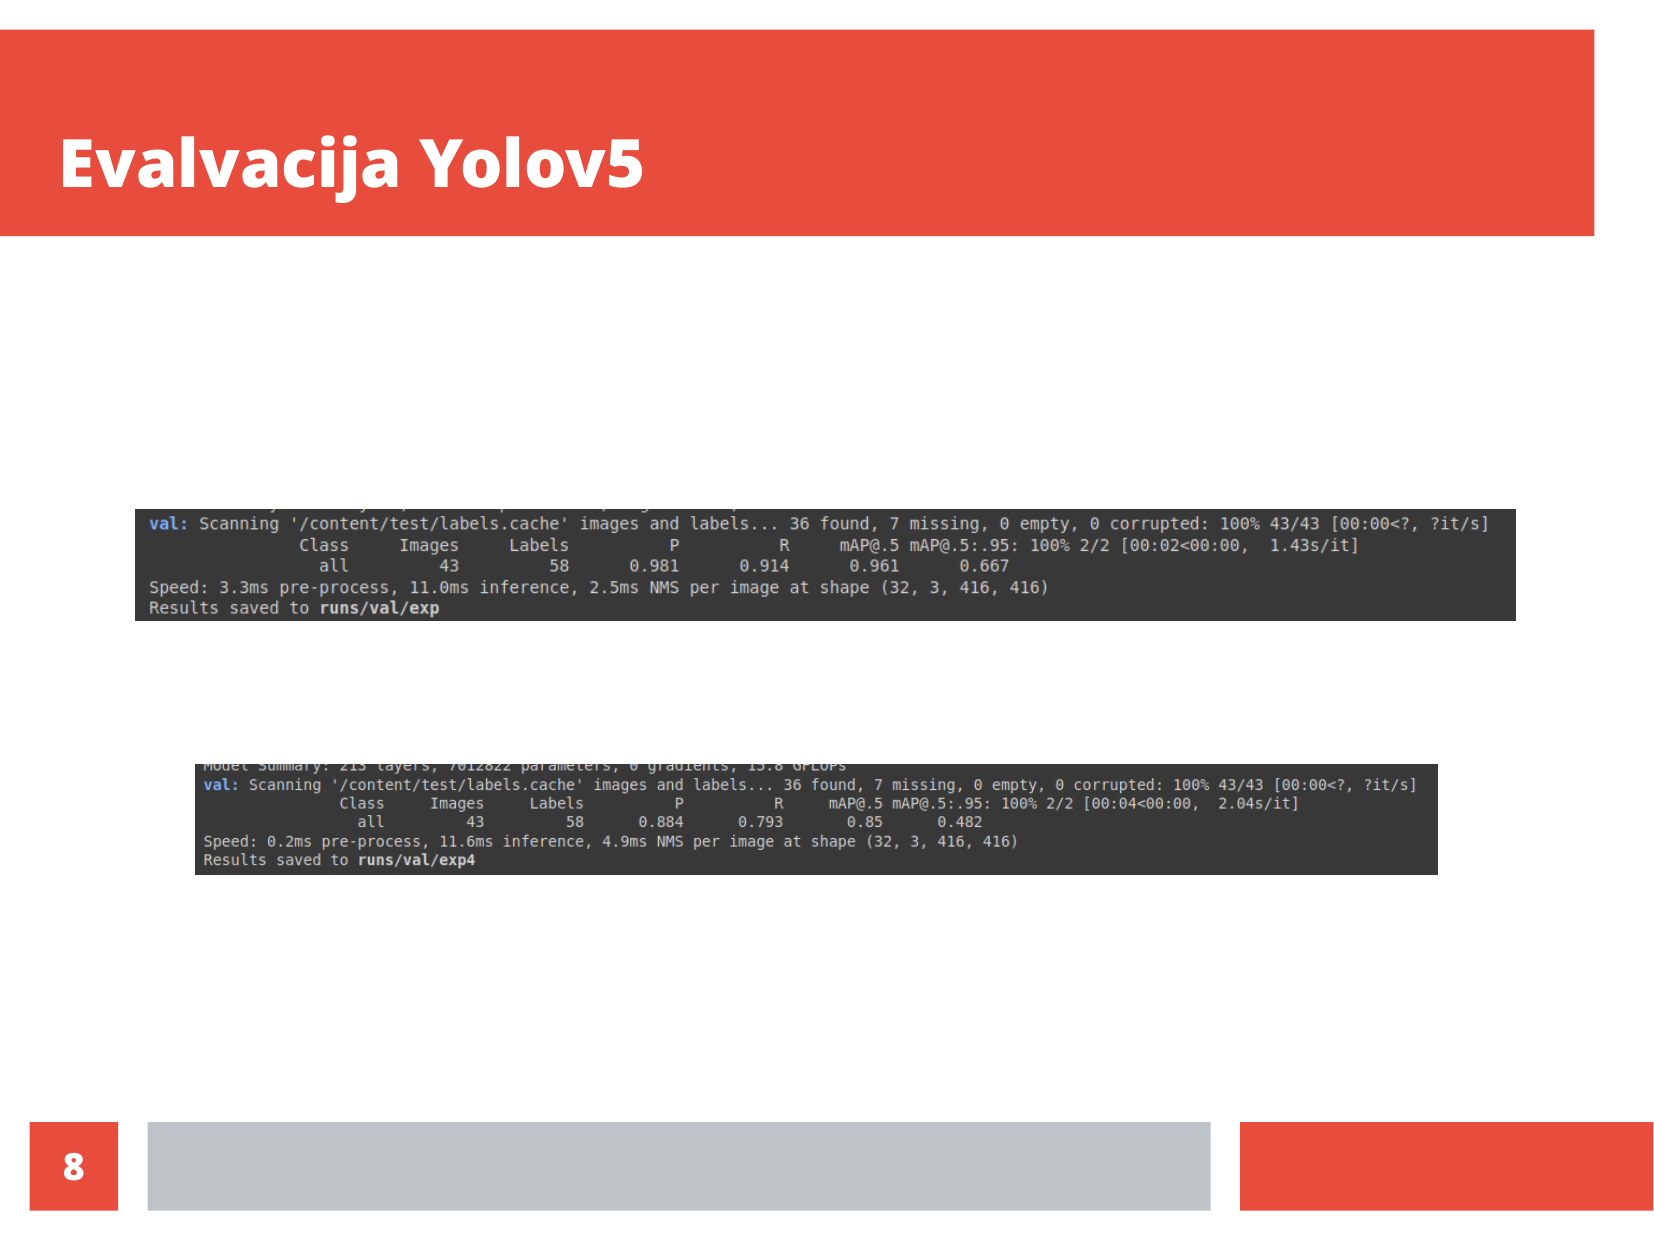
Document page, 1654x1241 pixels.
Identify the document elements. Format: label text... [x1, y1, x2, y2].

title Evalvacija Yolov5 [59, 59, 1595, 207]
picture [135, 509, 1516, 621]
picture [195, 764, 1438, 875]
